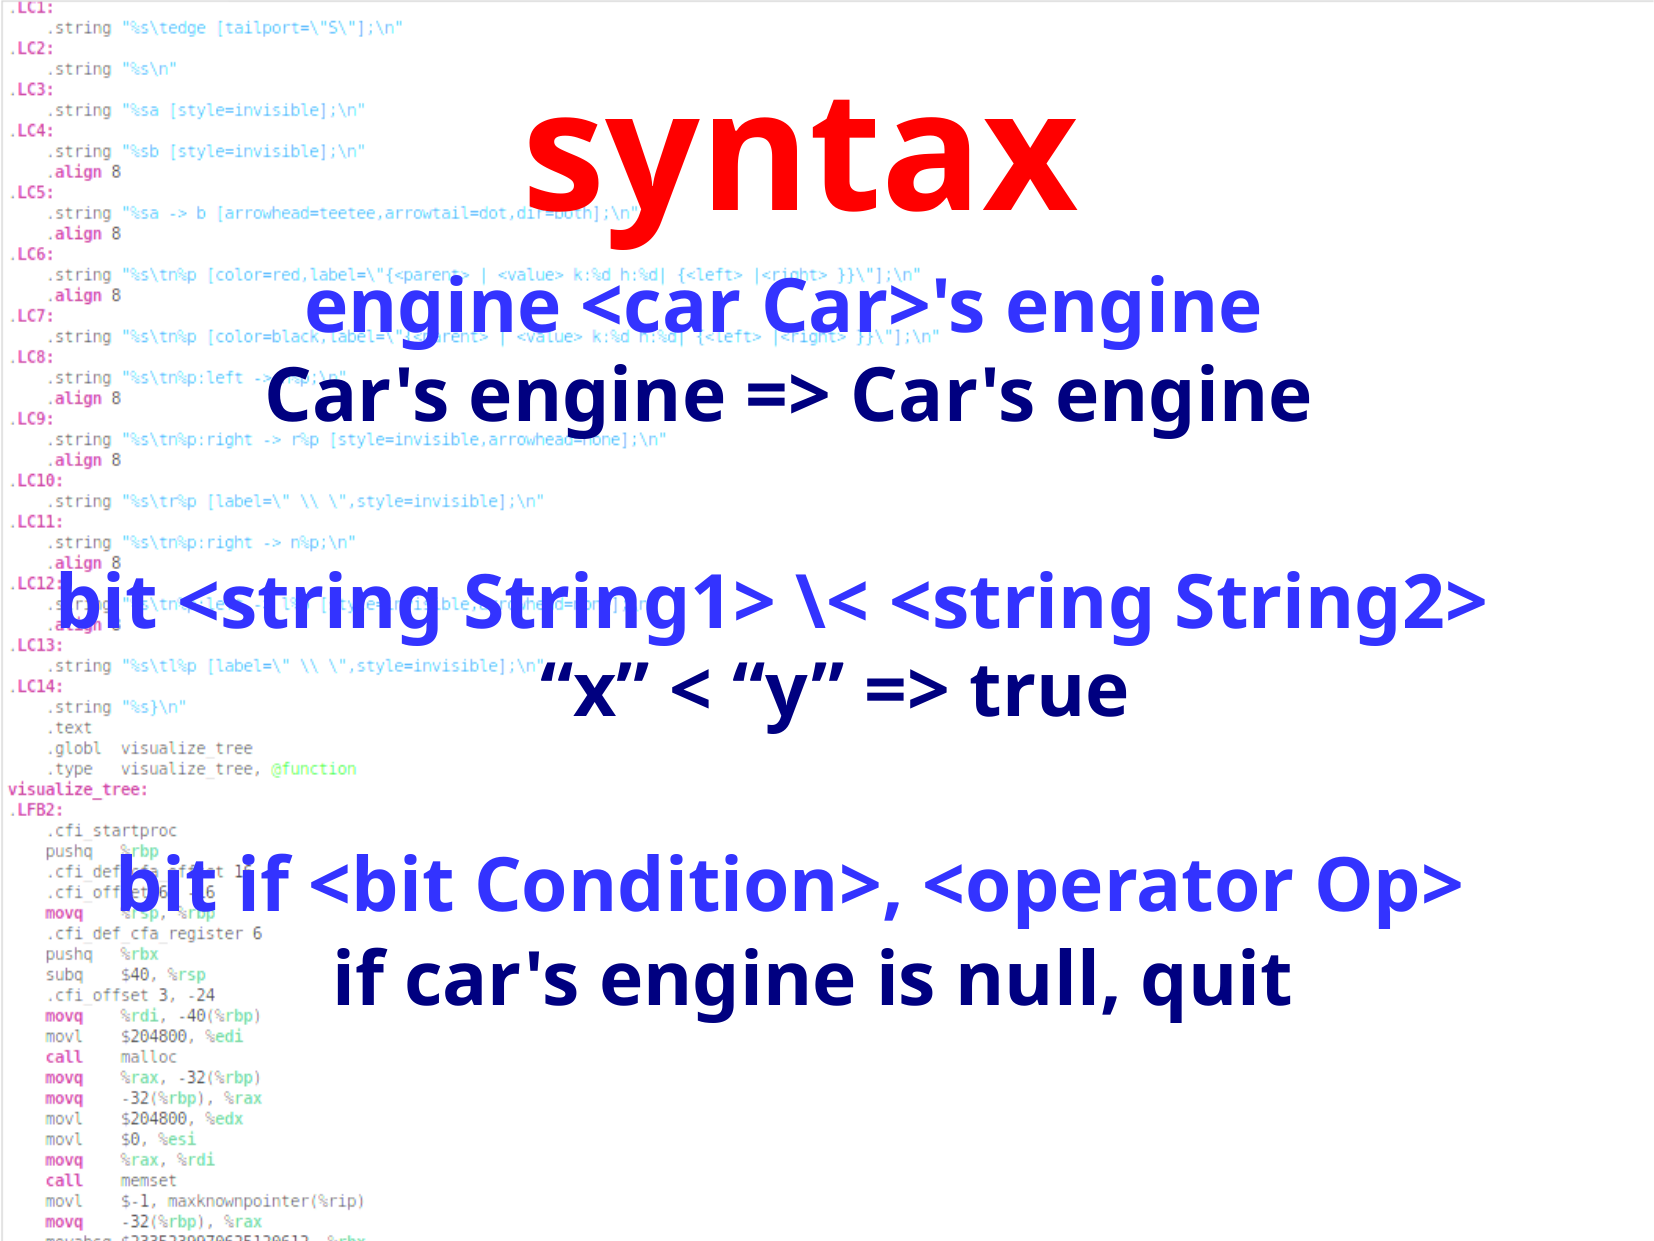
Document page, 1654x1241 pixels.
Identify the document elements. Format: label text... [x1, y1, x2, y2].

text_box if car's engine is null, quit [318, 918, 1386, 1037]
text_box engine <car Car>'s engine [289, 245, 1339, 333]
text_box “x” < “y” => true [525, 628, 1182, 748]
text_box bit if <bit Condition>, <operator Op> [100, 823, 1586, 943]
text_box syntax [507, 25, 1116, 245]
text_box bit <string String1> \< <string String2> [20, 540, 1626, 659]
picture [0, 0, 1654, 1241]
text_box Car's engine => Car's engine [249, 333, 1388, 453]
